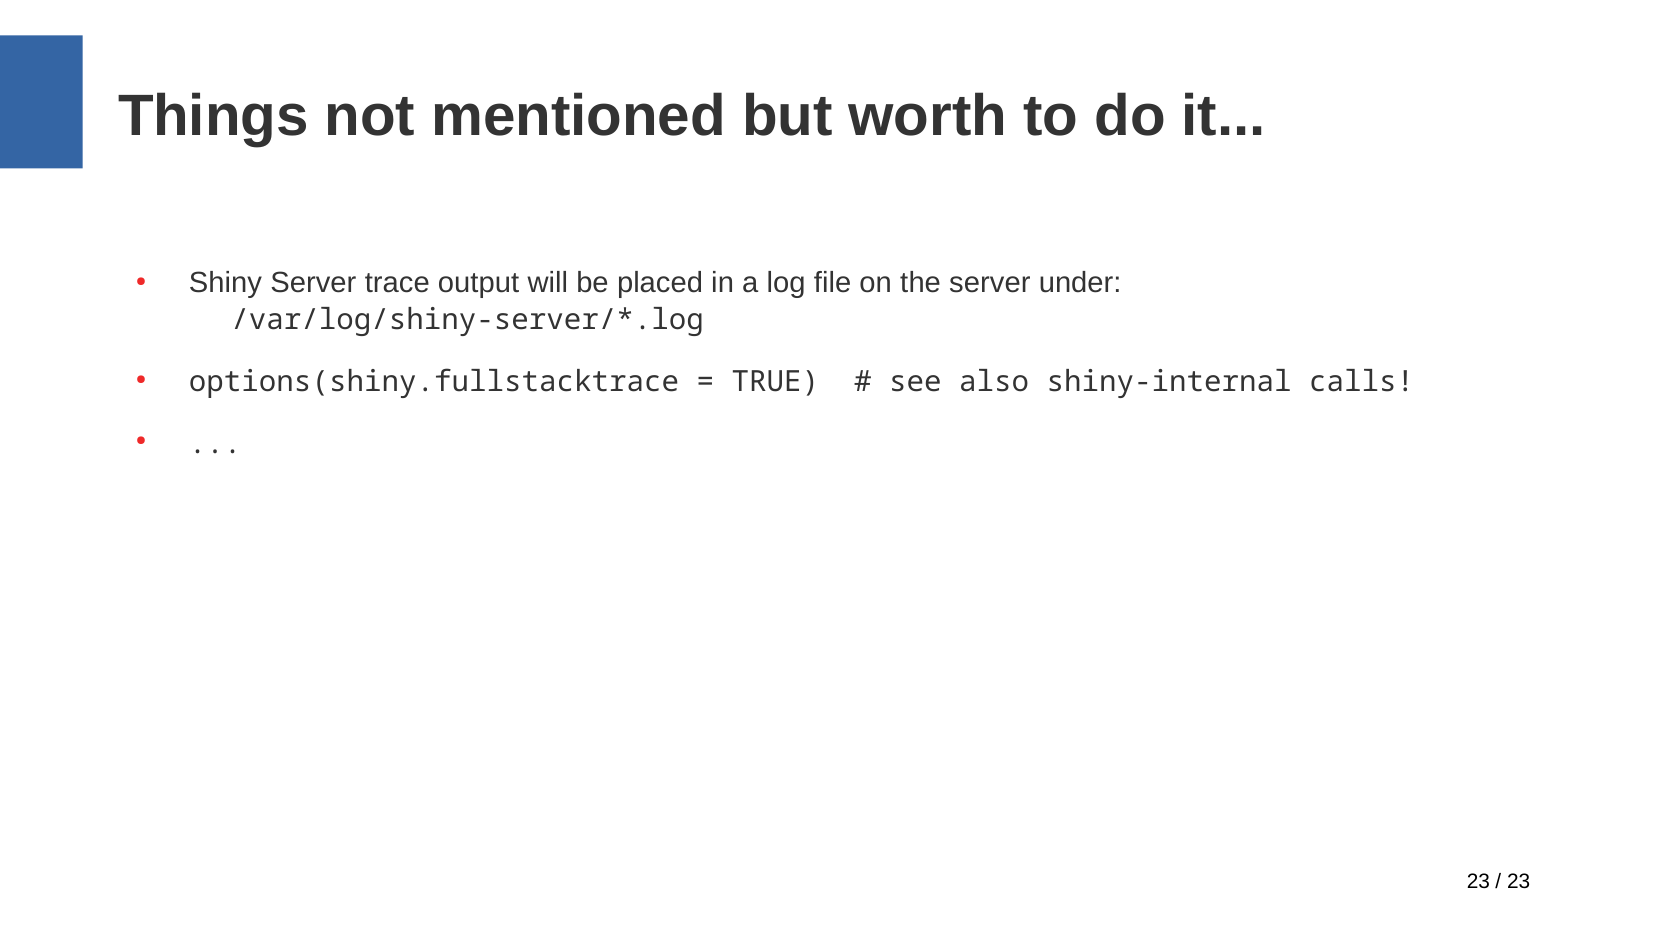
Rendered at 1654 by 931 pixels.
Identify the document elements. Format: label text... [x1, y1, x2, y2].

list Shiny Server trace output will be placed in a log file on the server under: /var/log/shiny-server/*.log options(shiny.fullstacktrace = TRUE) # see also shiny-internal calls! ... [118, 265, 1546, 806]
title Things not mentioned but worth to do it... [118, 37, 1571, 193]
